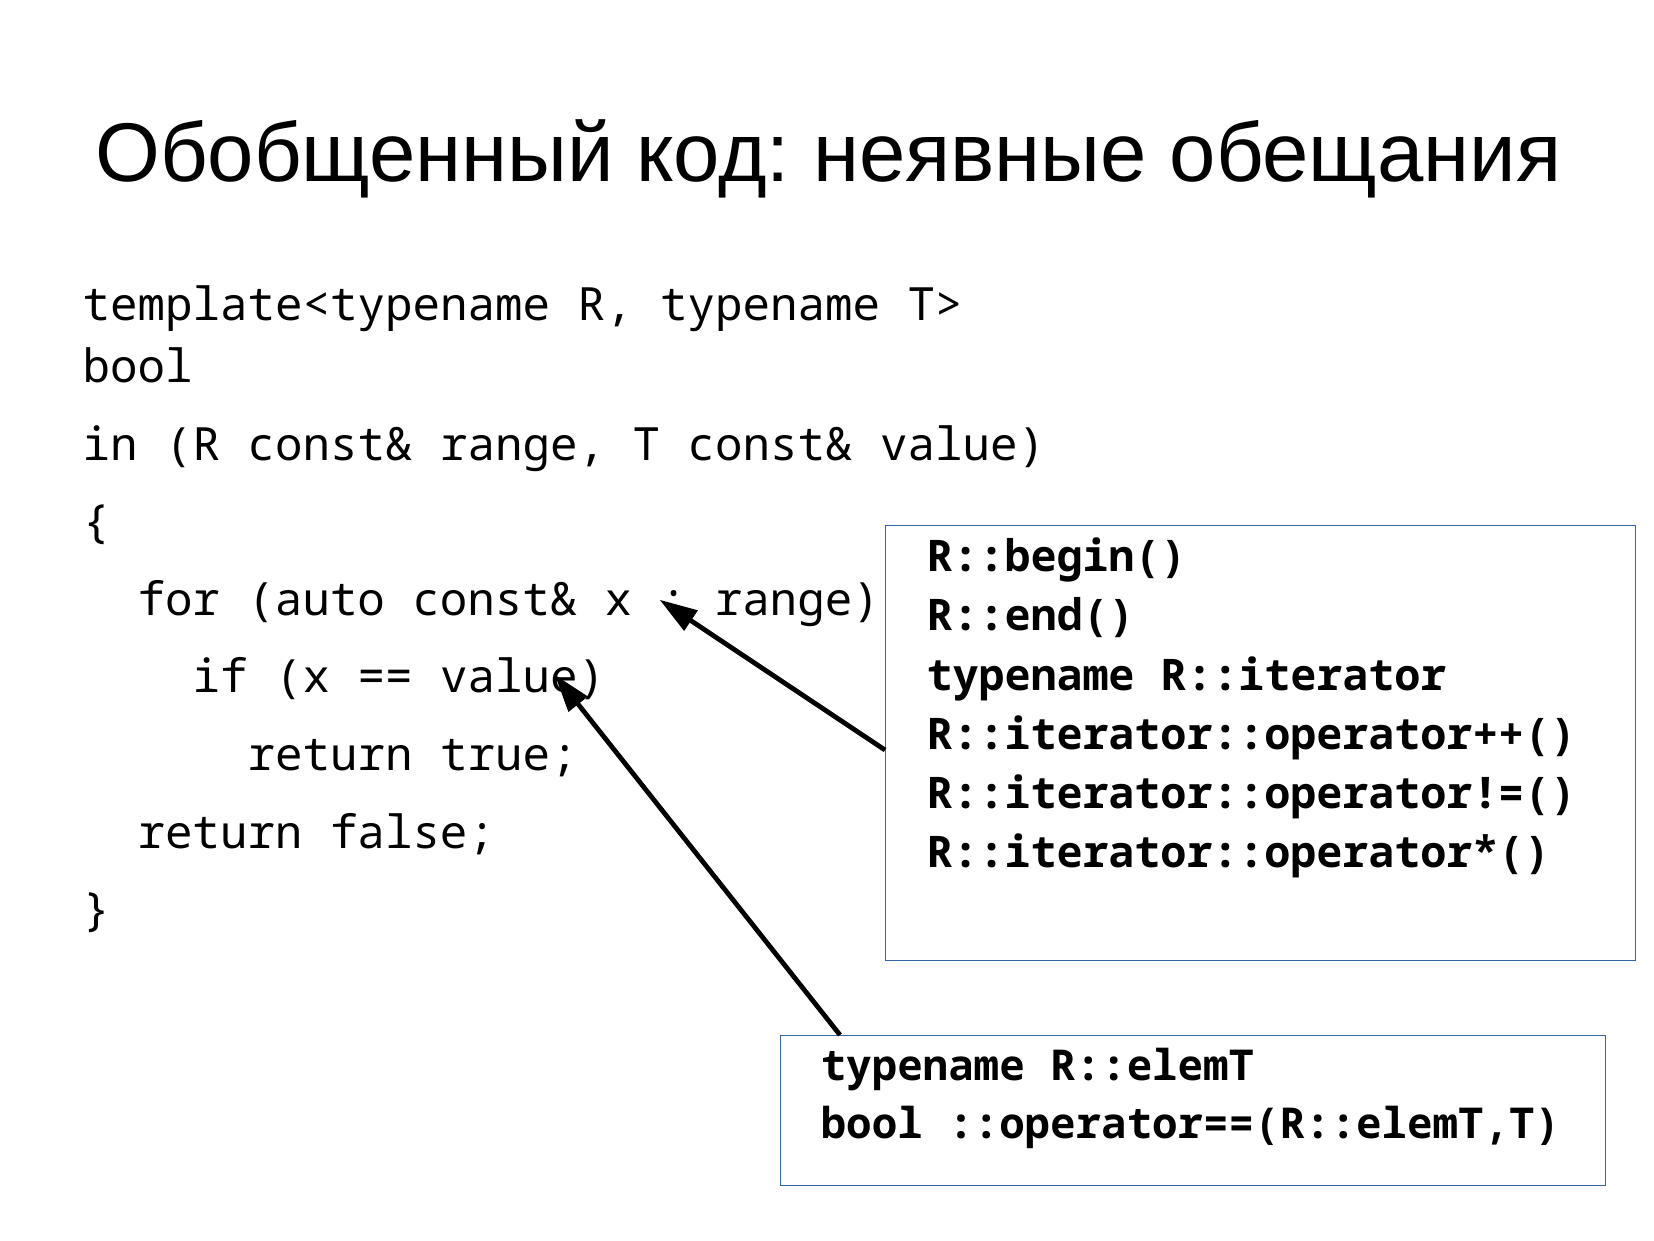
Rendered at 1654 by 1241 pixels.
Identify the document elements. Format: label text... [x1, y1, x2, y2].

list R::begin() R::end() typename R::iterator R::iterator::operator++() R::iterator::operator!=() R::iterator::operator*() [885, 525, 1636, 961]
list template<typename R, typename T> bool in (R const& range, T const& value) { for (auto const& x : range) if (x == value) return true; return false; } [82, 270, 1051, 991]
list typename R::elemT bool ::operator==(R::elemT,T) [780, 1035, 1606, 1186]
title Обобщенный код: неявные обещания [82, 49, 1576, 257]
